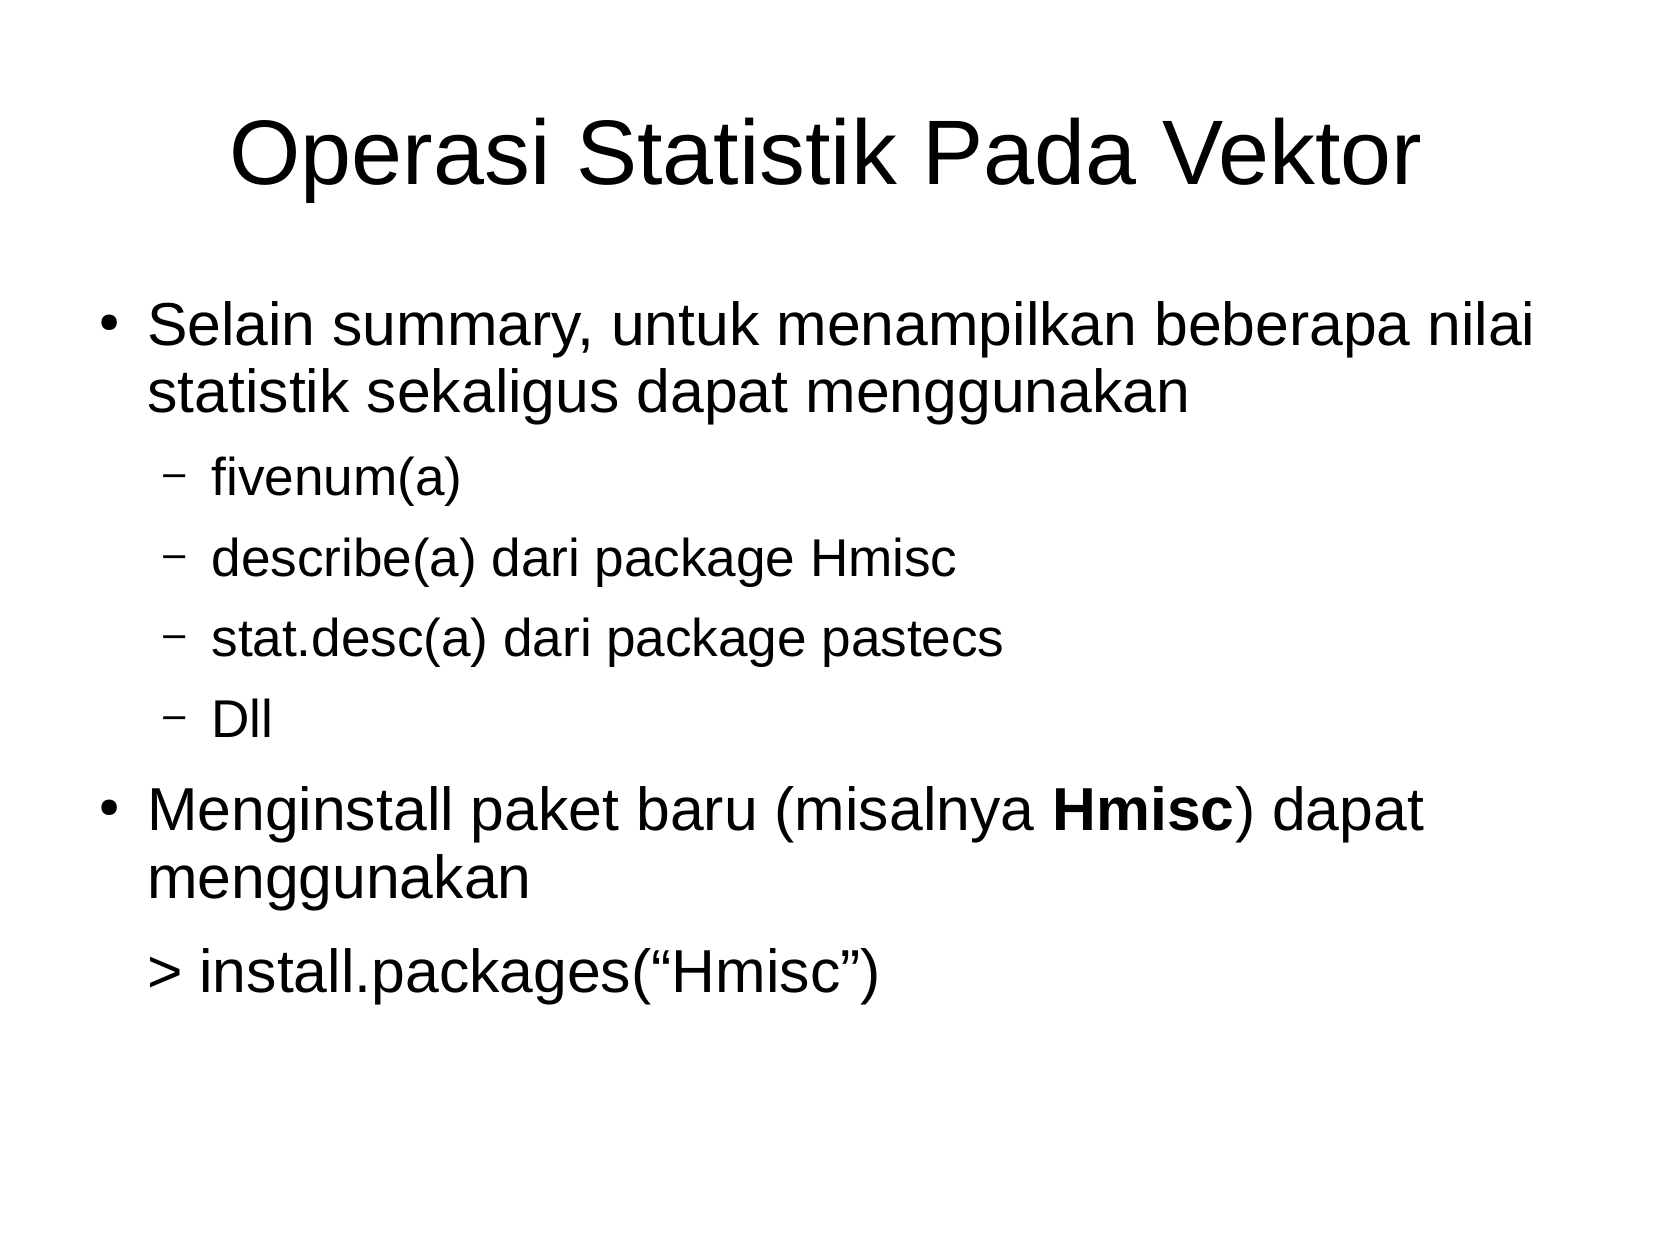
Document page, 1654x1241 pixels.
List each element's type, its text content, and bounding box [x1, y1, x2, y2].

list Selain summary, untuk menampilkan beberapa nilai statistik sekaligus dapat menggunakan fivenum(a) describe(a) dari package Hmisc stat.desc(a) dari package pastecs Dll Menginstall paket baru (misalnya Hmisc) dapat menggunakan > install.packages(“Hmisc”) [82, 290, 1571, 1010]
title Operasi Statistik Pada Vektor [82, 49, 1571, 257]
